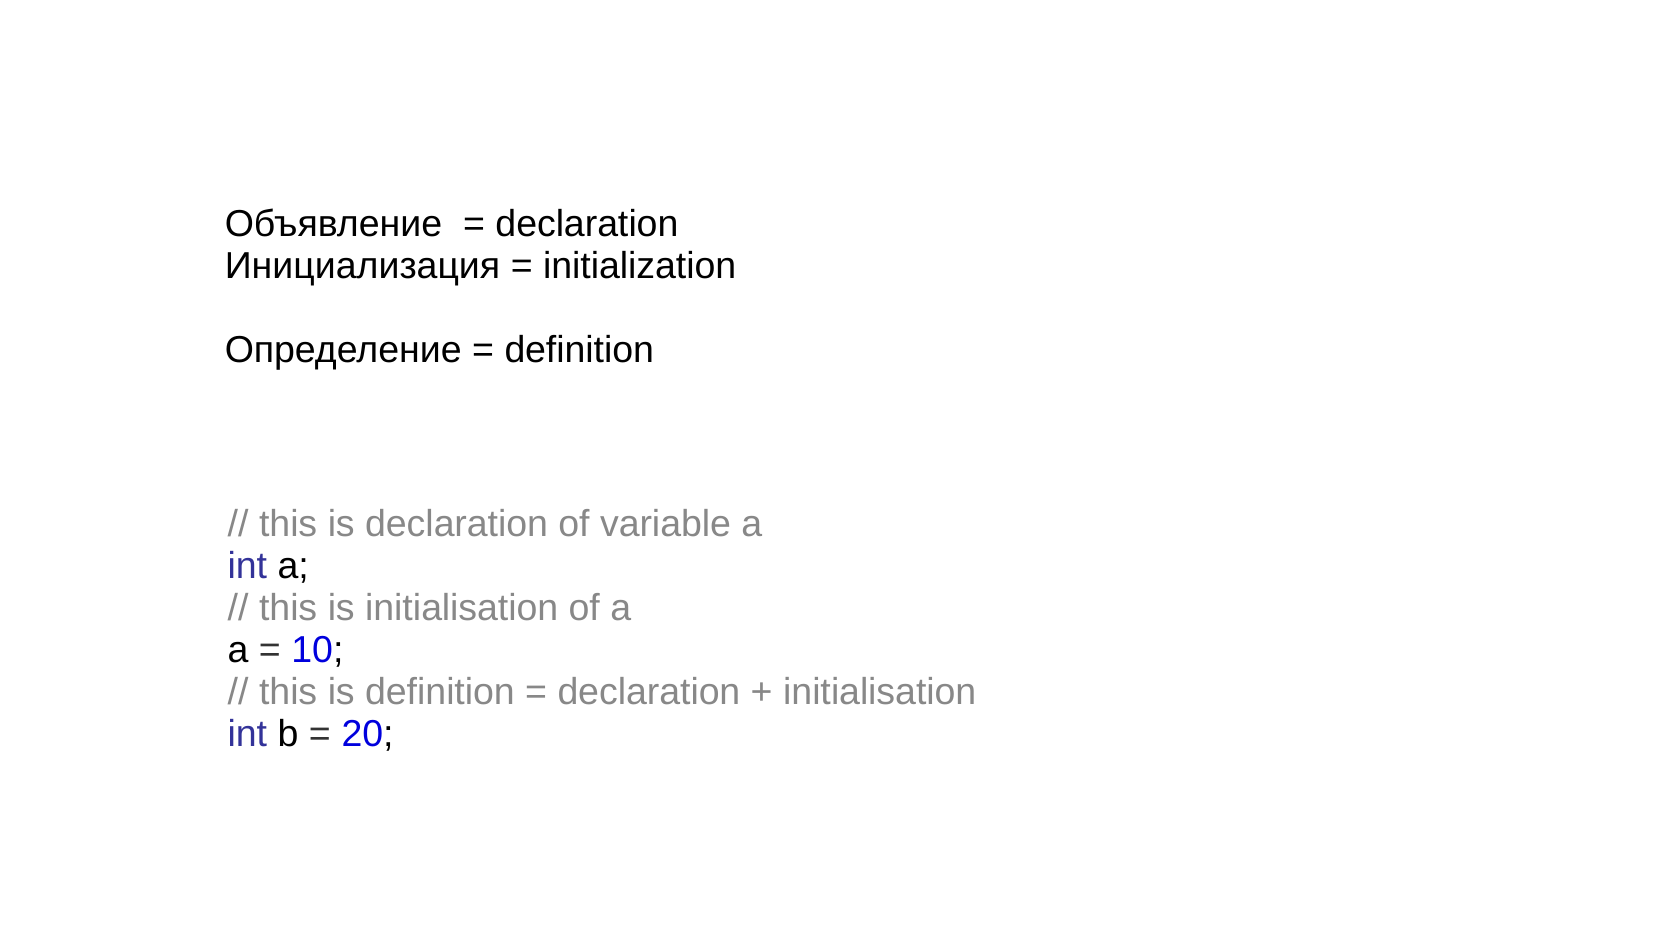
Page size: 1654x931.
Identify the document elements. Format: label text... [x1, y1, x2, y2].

text_box Объявление = declaration Инициализация = initialization Определение = definition [210, 195, 752, 378]
text_box // this is declaration of variable a int a; // this is initialisation of a a = 10; // this is definition = declaration + initialisation int b = 20; [150, 495, 1336, 786]
